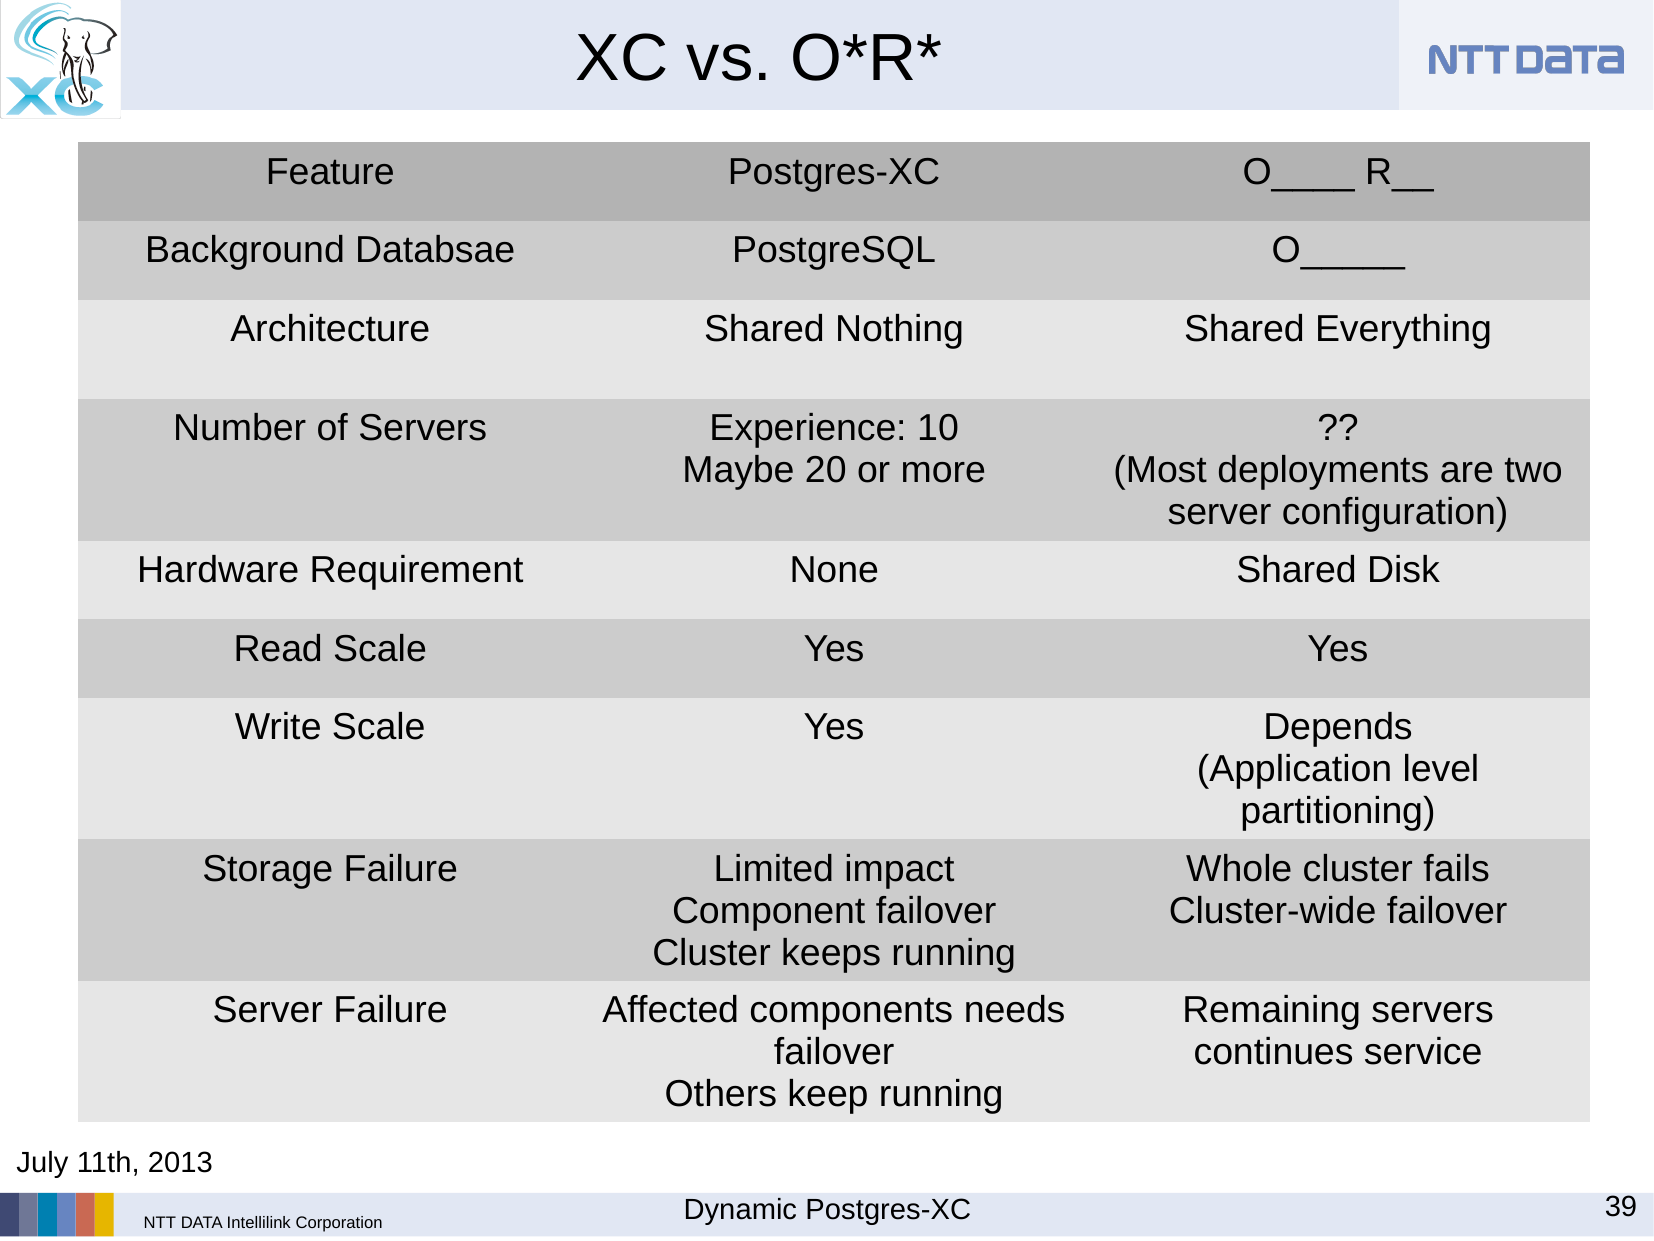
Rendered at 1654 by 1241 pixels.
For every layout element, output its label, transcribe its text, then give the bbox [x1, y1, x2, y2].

picture [0, 0, 121, 119]
picture [1429, 45, 1624, 74]
table_cell Depends (Application level partitioning) [1086, 698, 1590, 839]
table_cell Shared Nothing [582, 300, 1086, 399]
title XC vs. O*R* [120, 3, 1399, 110]
table_cell Affected components needs failover Others keep running [582, 981, 1086, 1122]
table_cell Write Scale [78, 698, 582, 839]
table_cell Shared Disk [1086, 541, 1590, 619]
table_header Postgres-XC [582, 142, 1086, 221]
table_cell Yes [1086, 619, 1590, 698]
table_cell Remaining servers continues service [1086, 981, 1590, 1122]
table_cell None [582, 541, 1086, 619]
table_cell Limited impact Component failover Cluster keeps running [582, 839, 1086, 981]
table_cell Background Databsae [78, 221, 582, 300]
table_cell Shared Everything [1086, 300, 1590, 399]
table_cell Yes [582, 619, 1086, 698]
table_header Feature [78, 142, 582, 221]
table_header O____ R__ [1086, 142, 1590, 221]
table_cell Server Failure [78, 981, 582, 1122]
table_cell Hardware Requirement [78, 541, 582, 619]
table_cell Architecture [78, 300, 582, 399]
table_cell Read Scale [78, 619, 582, 698]
table_cell O_____ [1086, 221, 1590, 300]
table_cell Whole cluster fails Cluster-wide failover [1086, 839, 1590, 981]
table_cell PostgreSQL [582, 221, 1086, 300]
table_cell Yes [582, 698, 1086, 839]
table_cell ?? (Most deployments are two server configuration) [1086, 399, 1590, 541]
table_cell Experience: 10 Maybe 20 or more [582, 399, 1086, 541]
table_cell Storage Failure [78, 839, 582, 981]
table_cell Number of Servers [78, 399, 582, 541]
